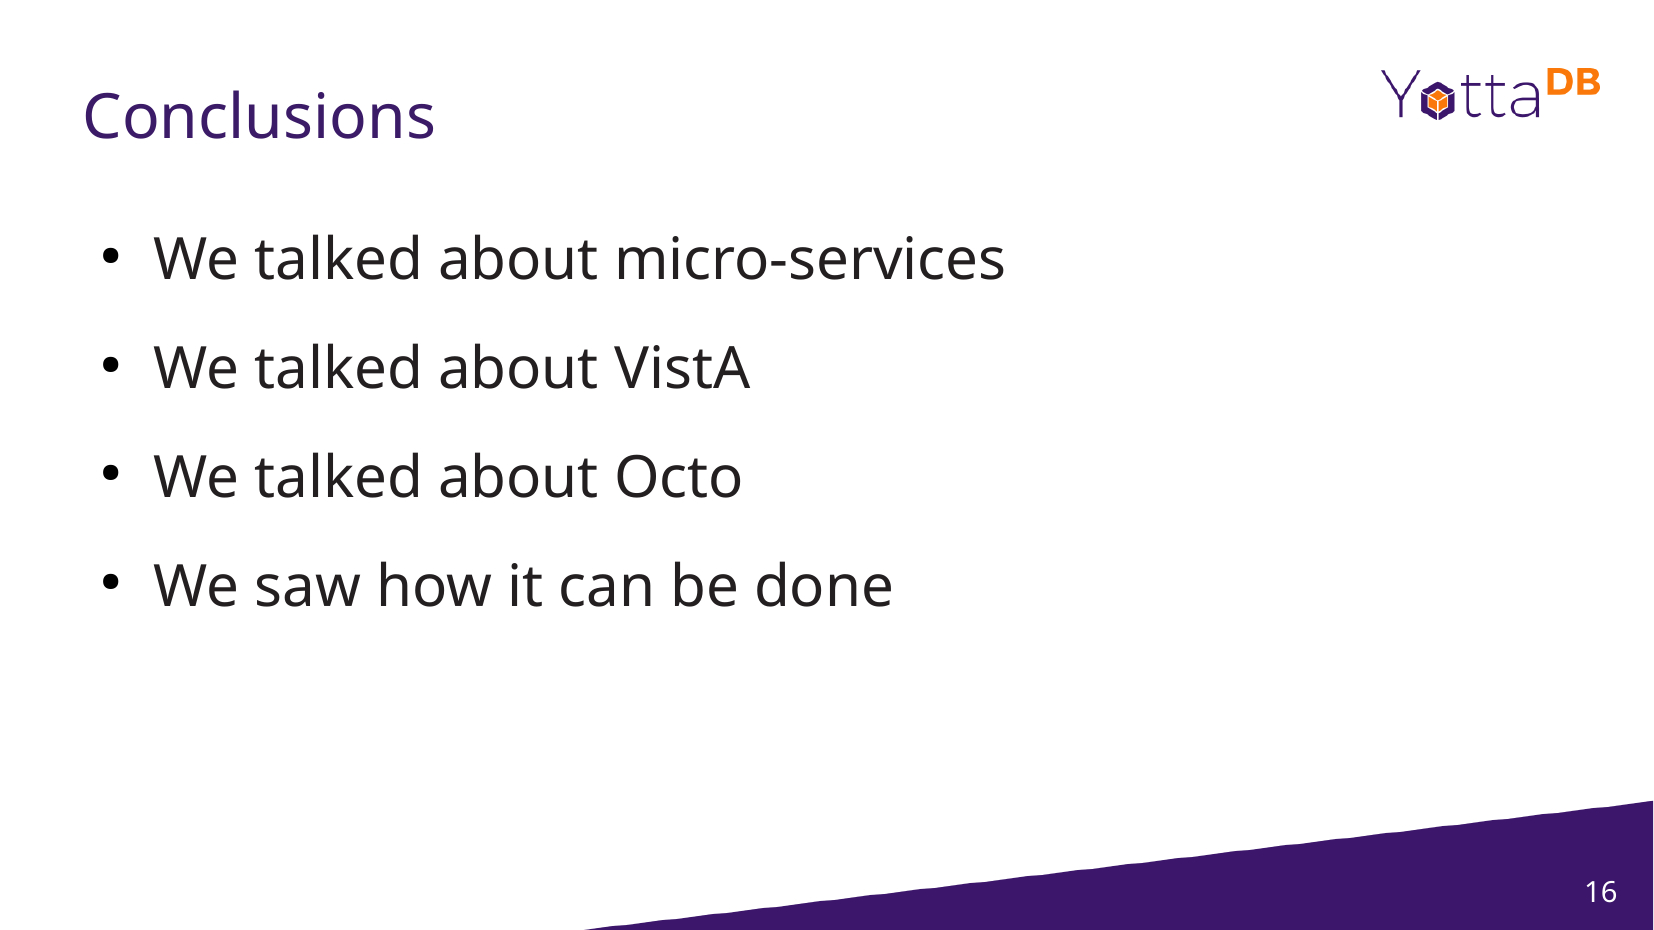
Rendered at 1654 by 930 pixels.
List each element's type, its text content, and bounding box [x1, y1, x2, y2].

picture [5, 1, 1654, 930]
title Conclusions [82, 37, 1571, 193]
list We talked about micro-services We talked about VistA We talked about Octo We saw how it can be done [82, 217, 1571, 757]
